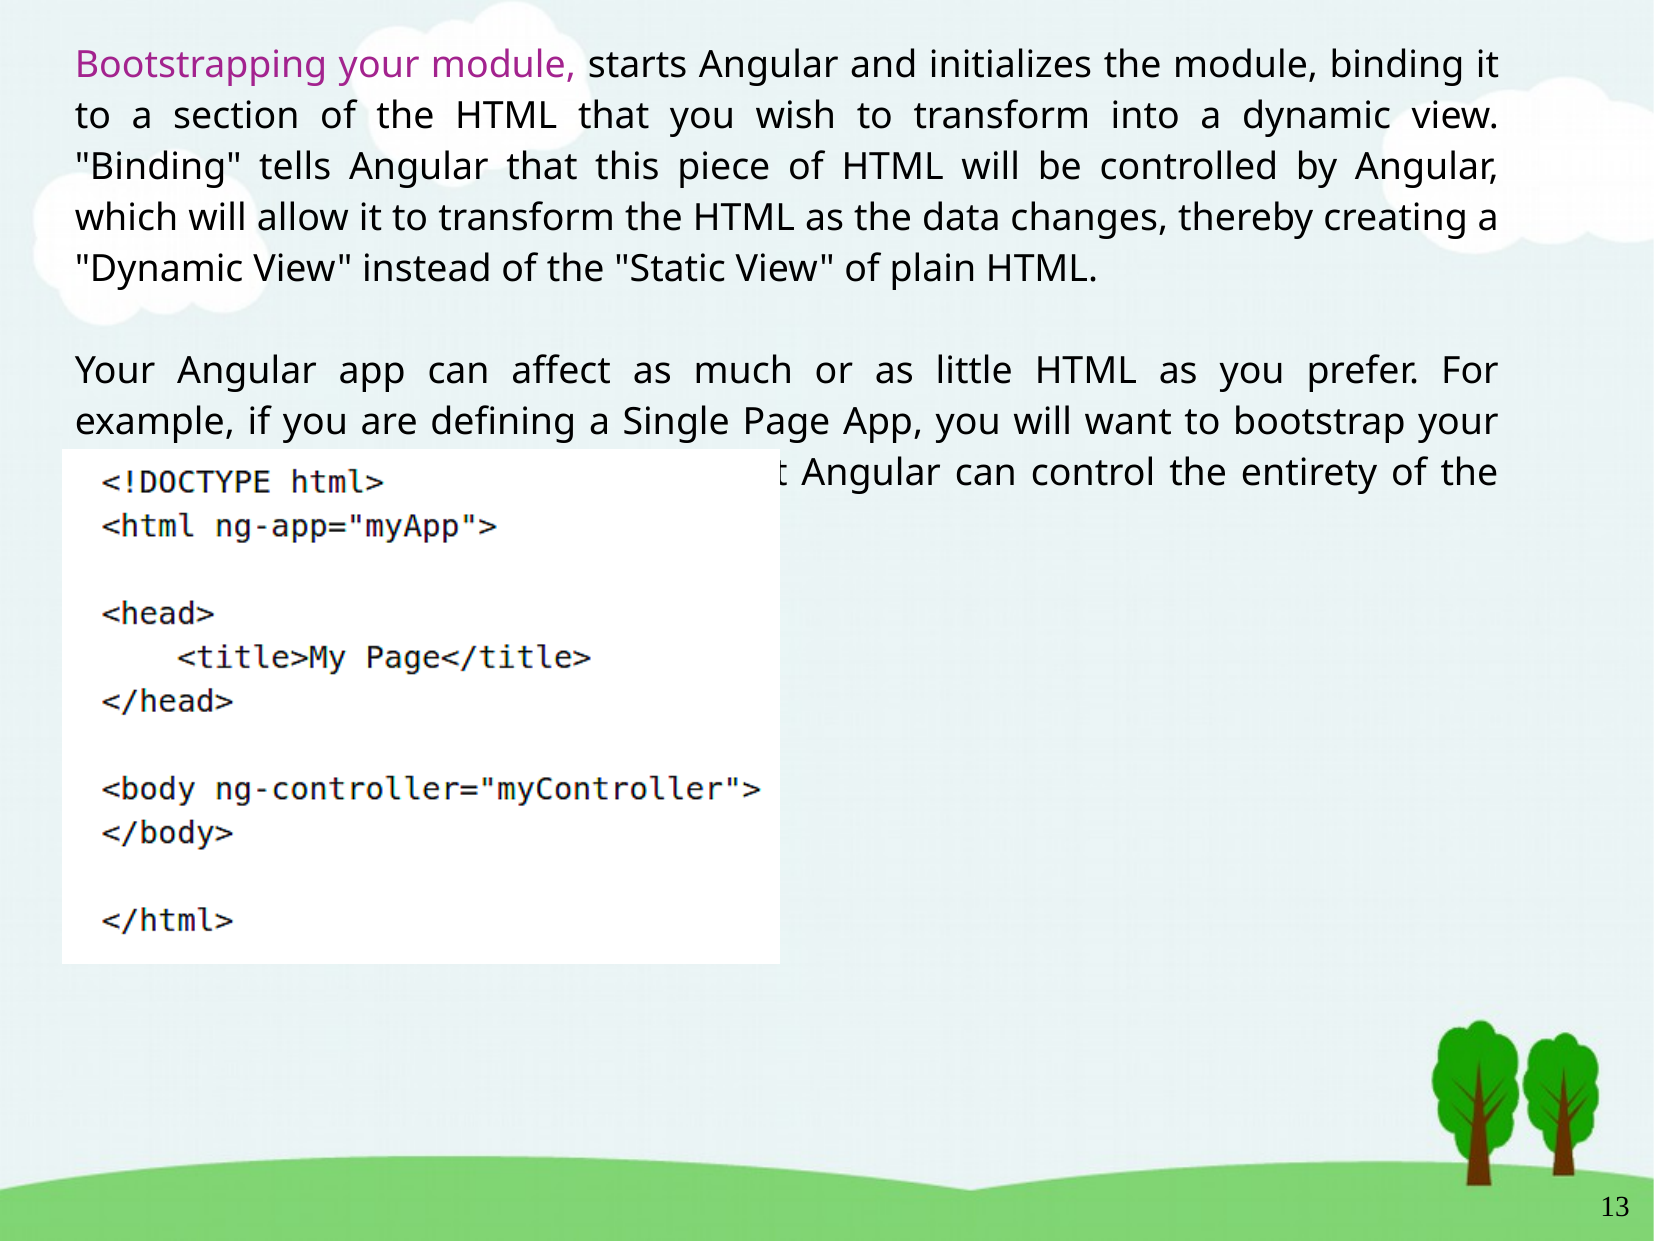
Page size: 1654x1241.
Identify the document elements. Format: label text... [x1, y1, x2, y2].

text_box Bootstrapping your module, starts Angular and initializes the module, binding it to a section of the HTML that you wish to transform into a dynamic view. "Binding" tells Angular that this piece of HTML will be controlled by Angular, which will allow it to transform the HTML as the data changes, thereby creating a "Dynamic View" instead of the "Static View" of plain HTML. Your Angular app can affect as much or as little HTML as you prefer. For example, if you are defining a Single Page App, you will want to bootstrap your module on the <html> element, so that Angular can control the entirety of the page. [60, 30, 1516, 417]
picture [0, 0, 1654, 1241]
